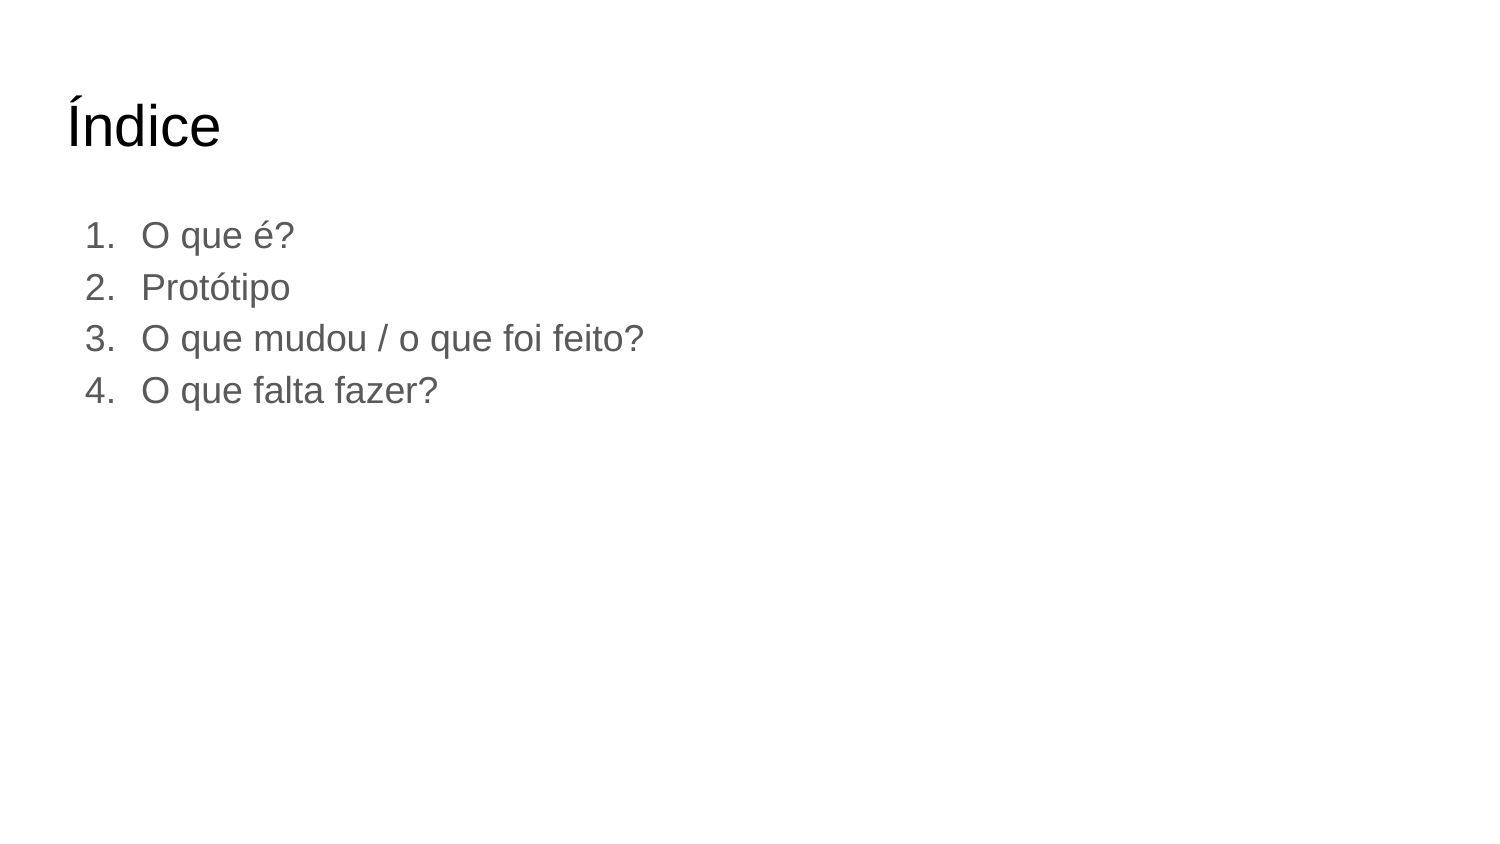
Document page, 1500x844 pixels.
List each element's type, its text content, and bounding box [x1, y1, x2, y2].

title Índice [51, 72, 1449, 167]
list O que é? Protótipo O que mudou / o que foi feito? O que falta fazer? [51, 189, 1449, 750]
